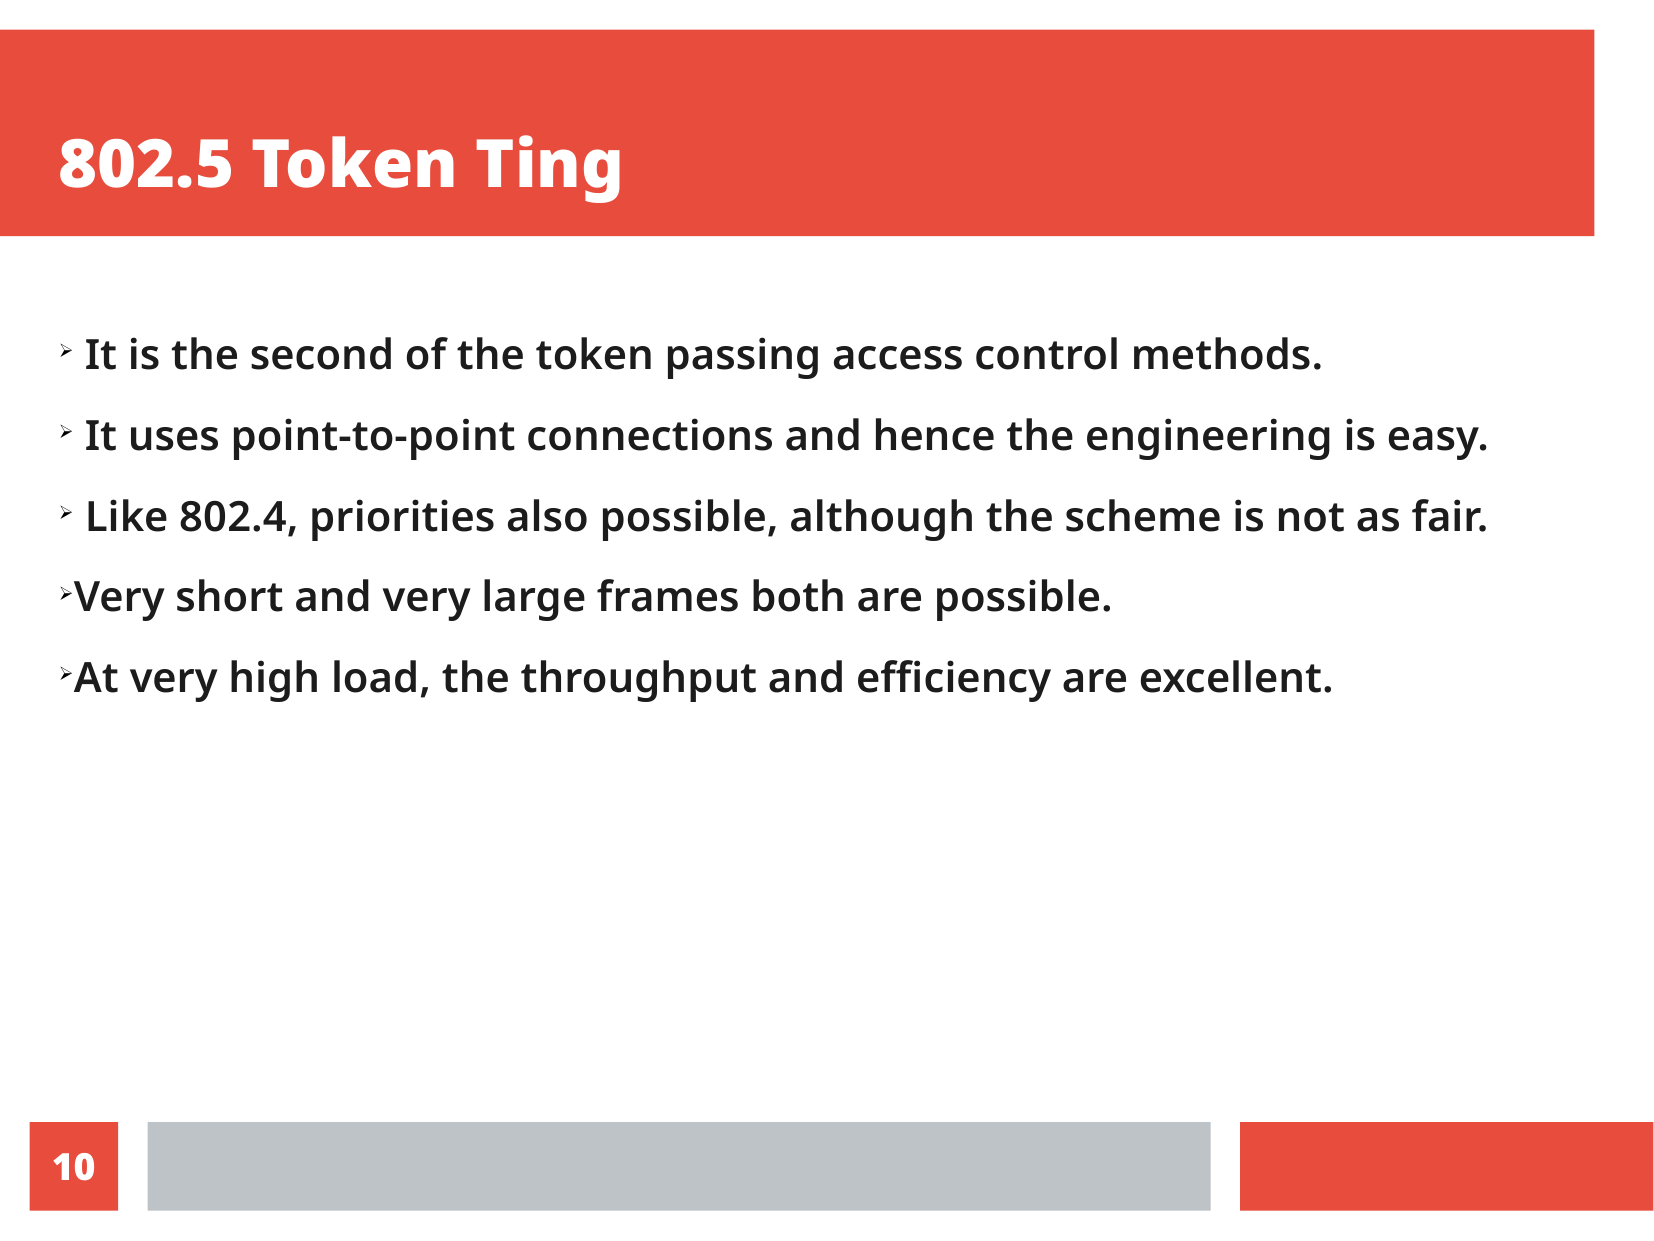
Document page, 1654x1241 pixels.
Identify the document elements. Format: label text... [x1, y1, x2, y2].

list It is the second of the token passing access control methods. It uses point-to-point connections and hence the engineering is easy. Like 802.4, priorities also possible, although the scheme is not as fair. Very short and very large frames both are possible. At very high load, the throughput and efficiency are excellent. [59, 324, 1565, 1093]
title 802.5 Token Ting [59, 59, 1595, 207]
